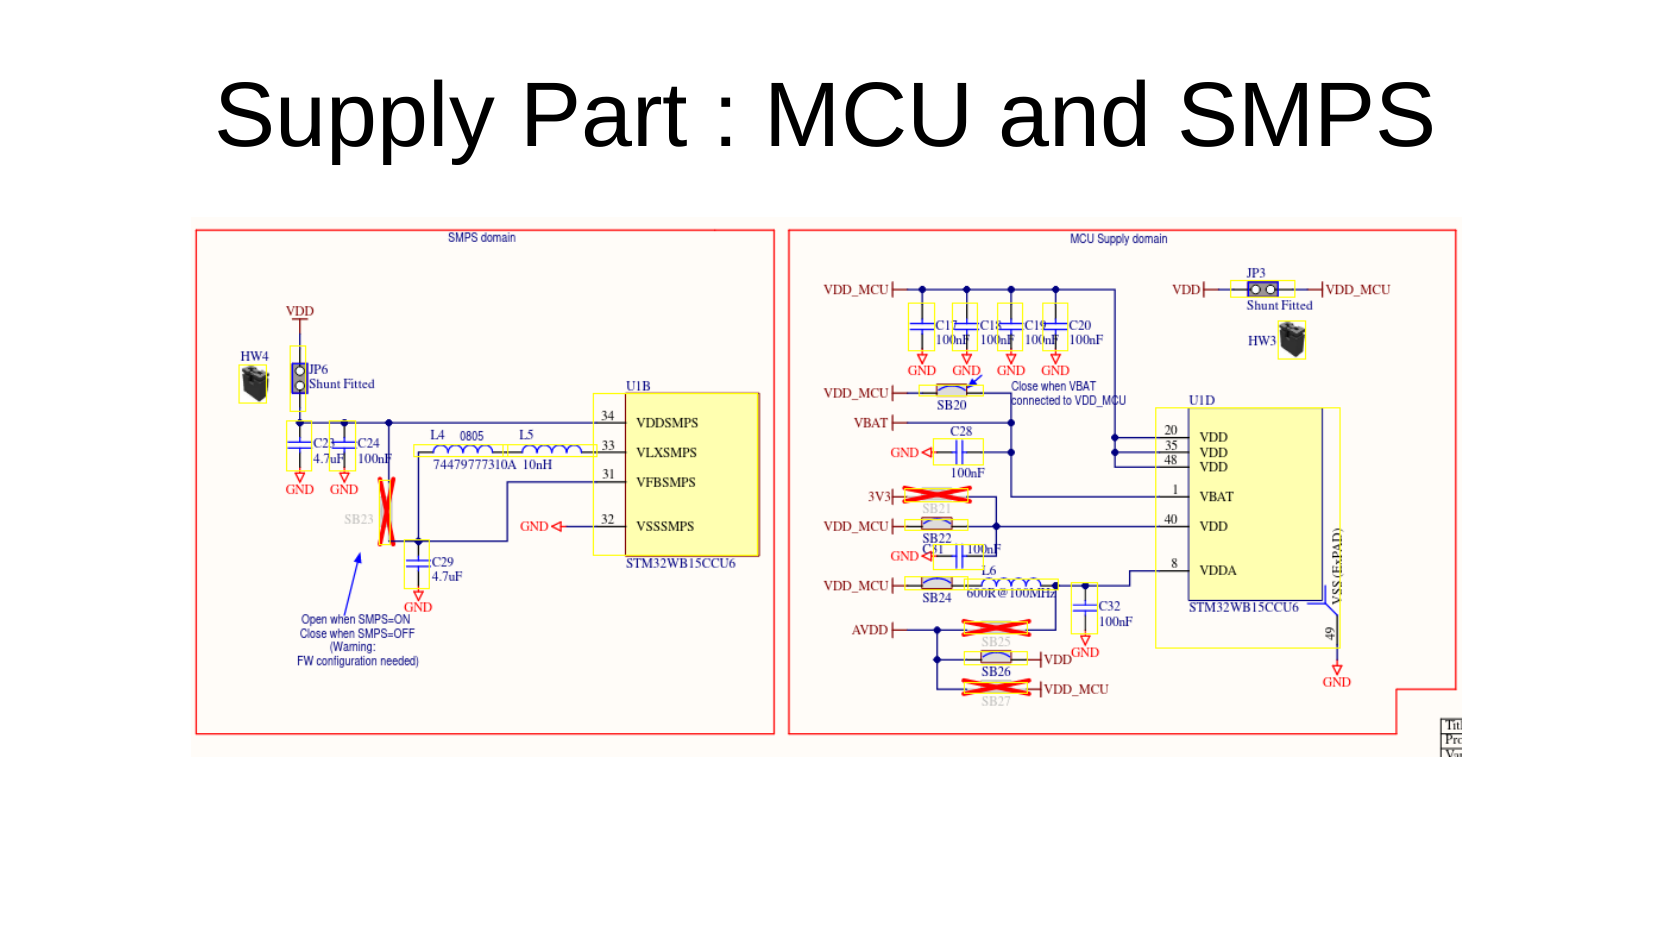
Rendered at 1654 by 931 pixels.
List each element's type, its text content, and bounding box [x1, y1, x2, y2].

picture [191, 217, 1462, 758]
title Supply Part : MCU and SMPS [82, 37, 1571, 193]
